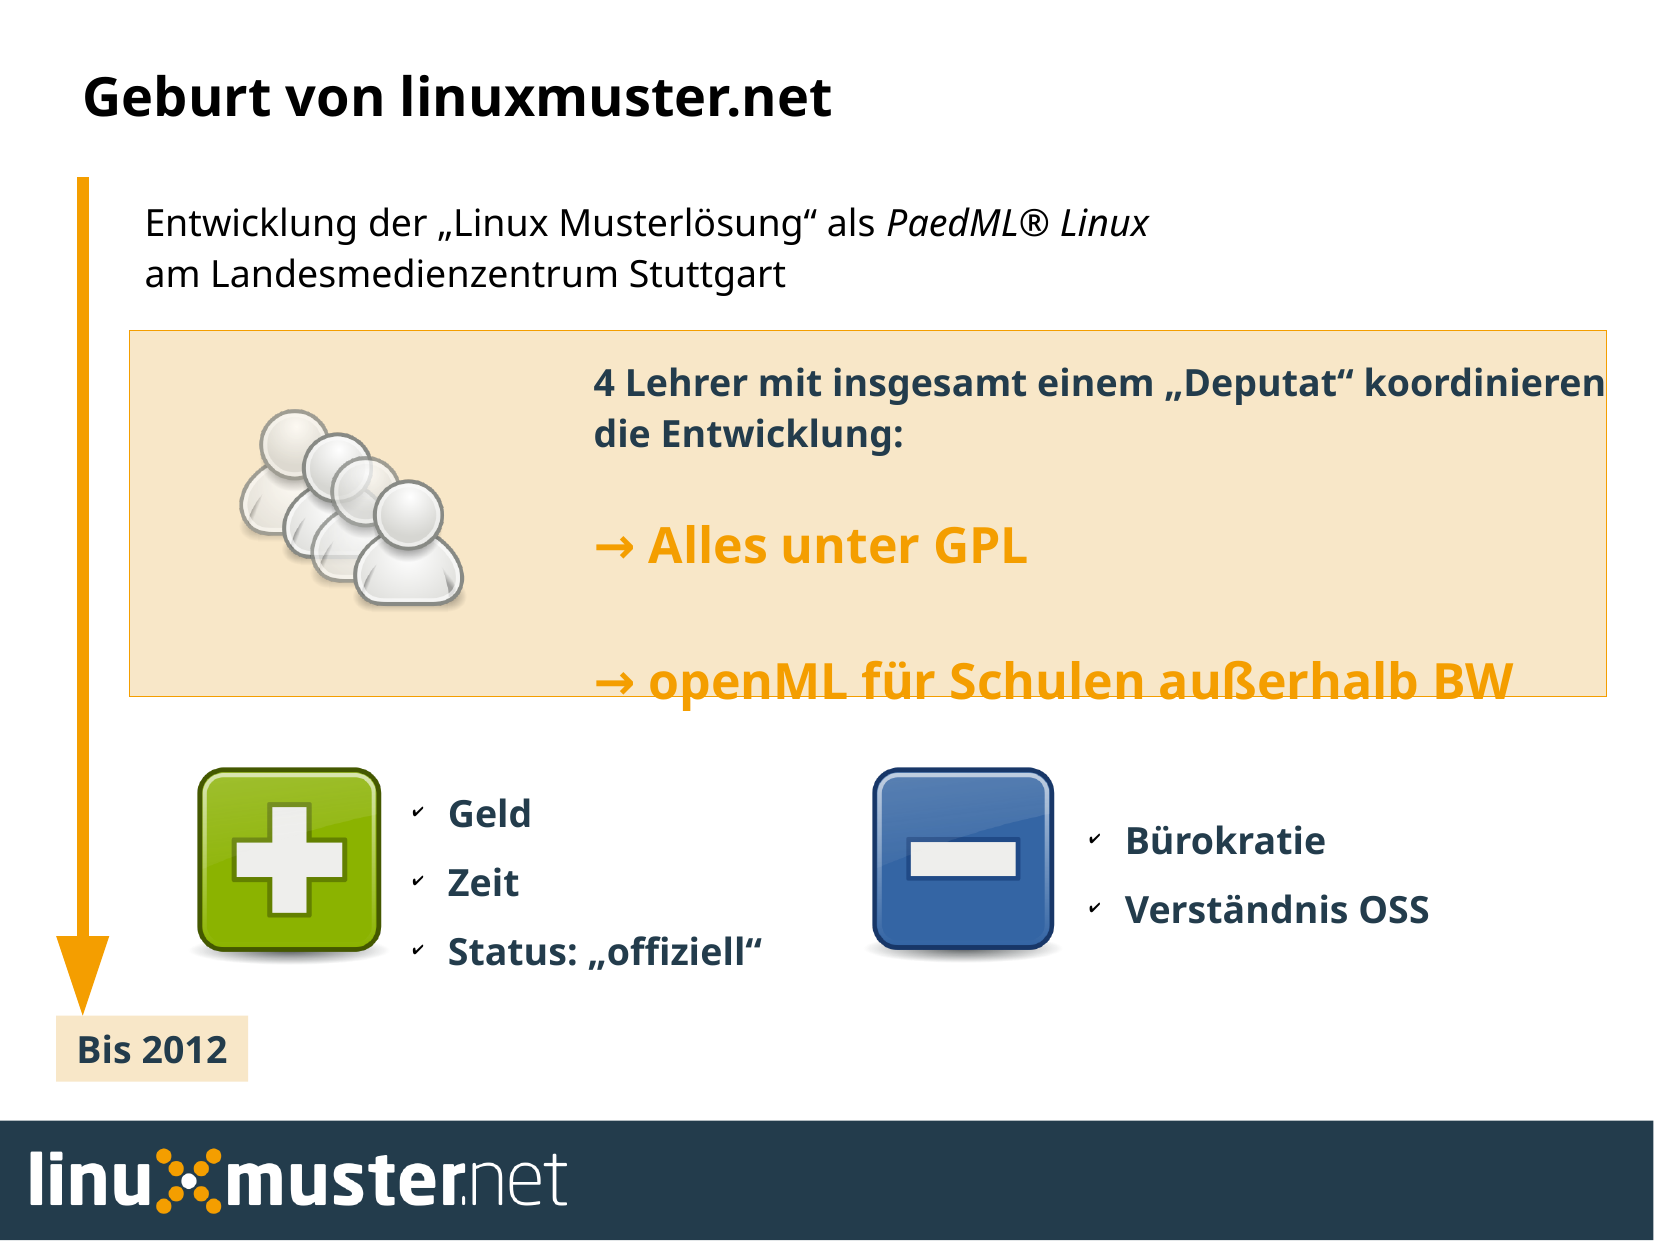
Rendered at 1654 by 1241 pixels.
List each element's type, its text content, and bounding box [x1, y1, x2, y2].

text_box Bürokratie Verständnis OSS [1074, 755, 1551, 991]
text_box [129, 330, 1607, 697]
picture [6, 1127, 591, 1229]
title Geburt von linuxmuster.net [82, 49, 1571, 142]
text_box Bis 2012 [56, 1015, 249, 1076]
text_box Geld Zeit Status: „offiziell“ [397, 729, 815, 957]
text_box Entwicklung der „Linux Musterlösung“ als PaedML® Linux am Landesmedienzentrum Stuttgart [129, 188, 1382, 294]
picture [863, 767, 1063, 963]
picture [224, 389, 485, 626]
text_box 4 Lehrer mit insgesamt einem „Deputat“ koordinieren die Entwicklung: → Alles unter GPL → openML für Schulen außerhalb BW [578, 349, 1560, 721]
picture [188, 767, 390, 965]
